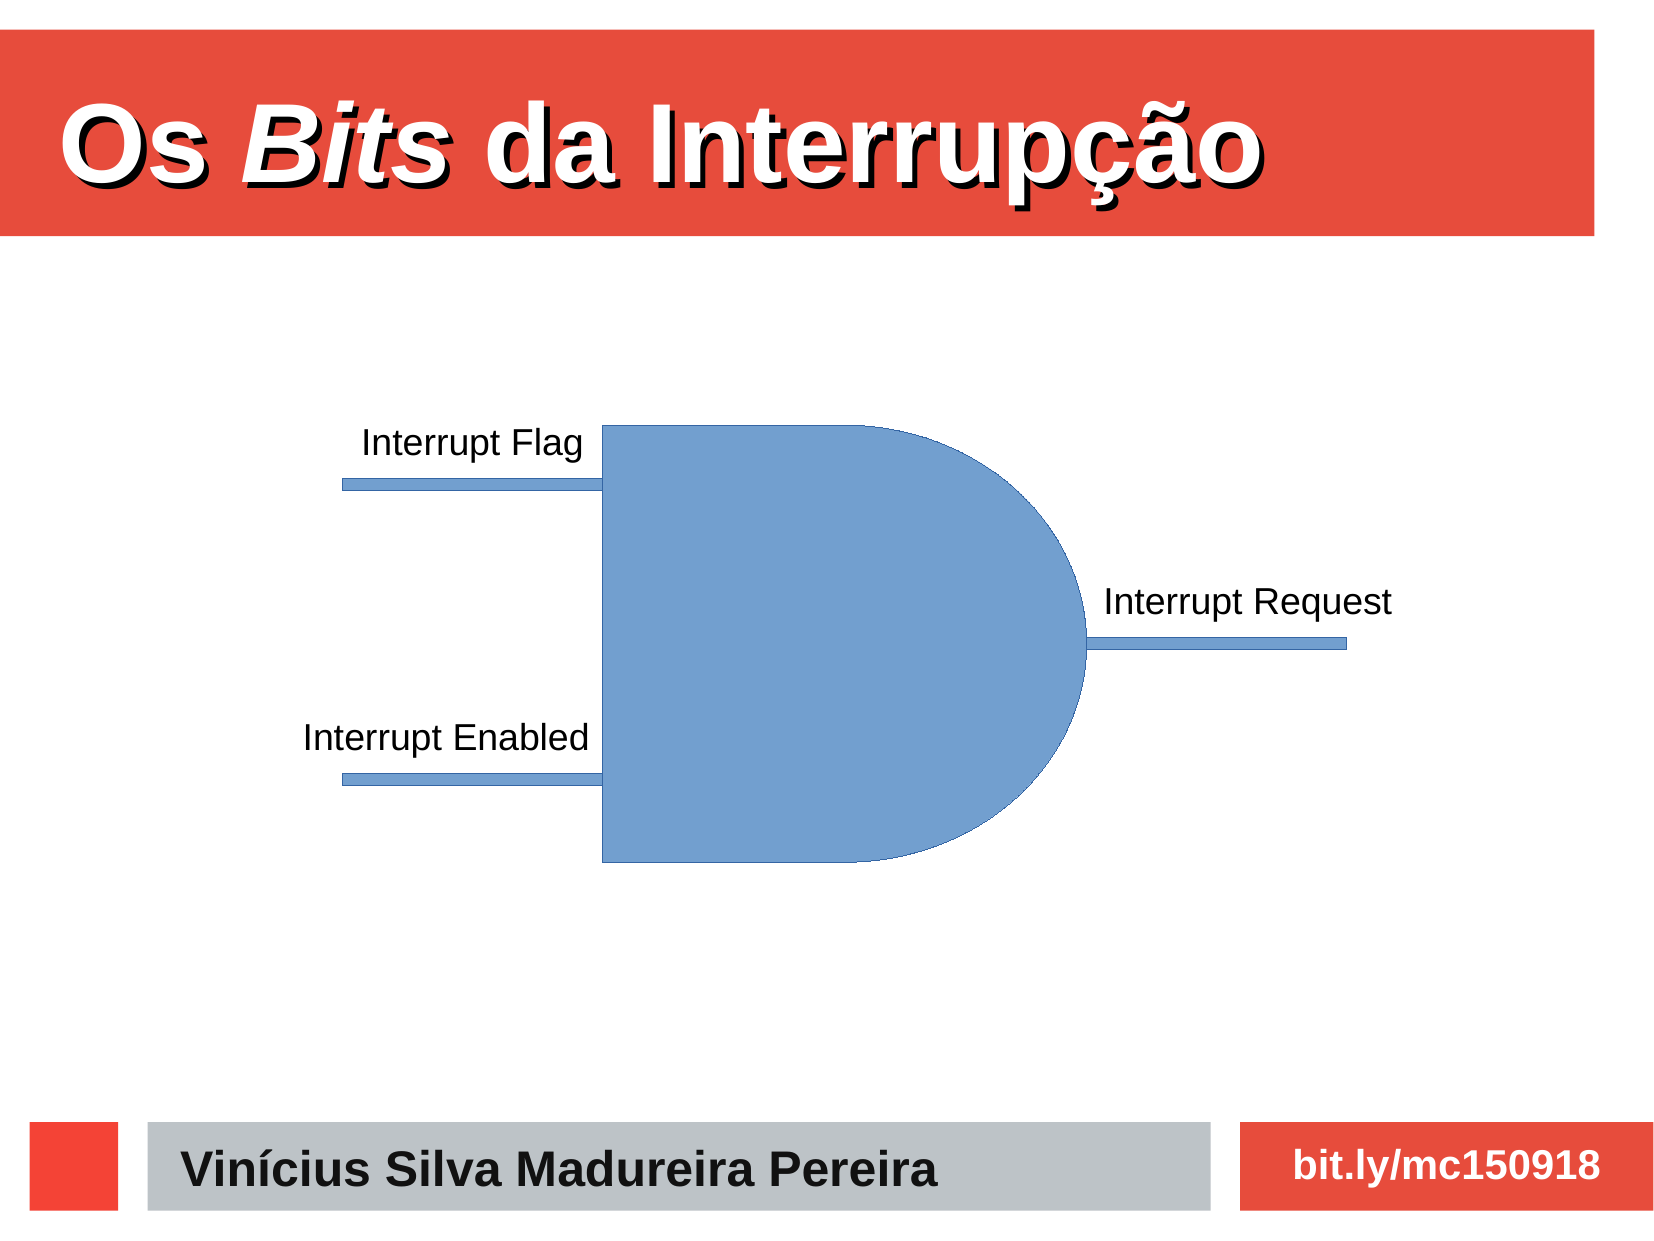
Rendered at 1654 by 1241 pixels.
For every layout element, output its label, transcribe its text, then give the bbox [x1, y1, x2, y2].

text_box [602, 425, 1087, 863]
title Os Bits da Interrupção [59, 59, 1595, 207]
text_box bit.ly/mc150918 [1228, 1133, 1654, 1205]
text_box Interrupt Flag [342, 478, 603, 491]
text_box Vinícius Silva Madureira Pereira [165, 1133, 1170, 1205]
text_box Interrupt Enabled [342, 773, 603, 786]
text_box Interrupt Request [1086, 637, 1347, 650]
